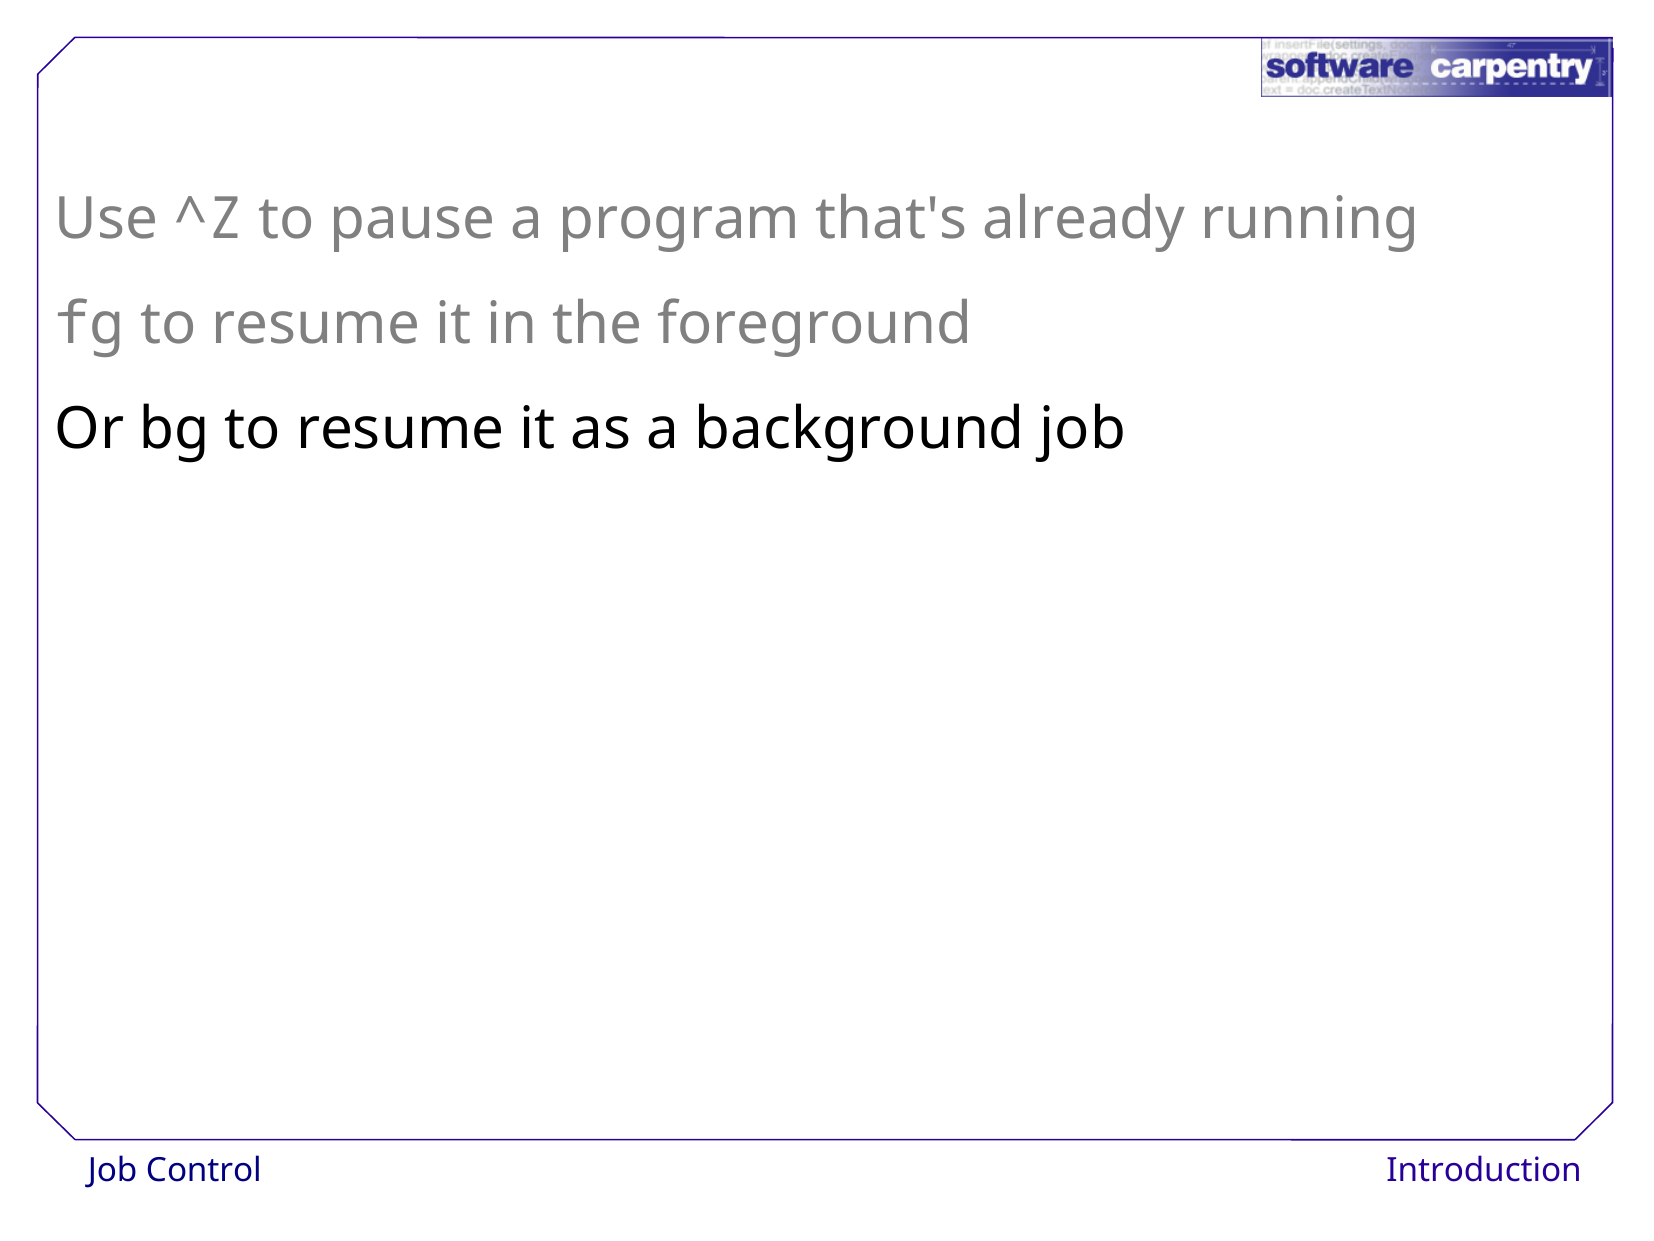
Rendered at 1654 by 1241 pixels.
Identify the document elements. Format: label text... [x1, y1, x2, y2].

picture [1261, 39, 1613, 97]
text_box Use ^Z to pause a program that's already running fg to resume it in the foreground Or bg to resume it as a background job [40, 138, 1585, 469]
